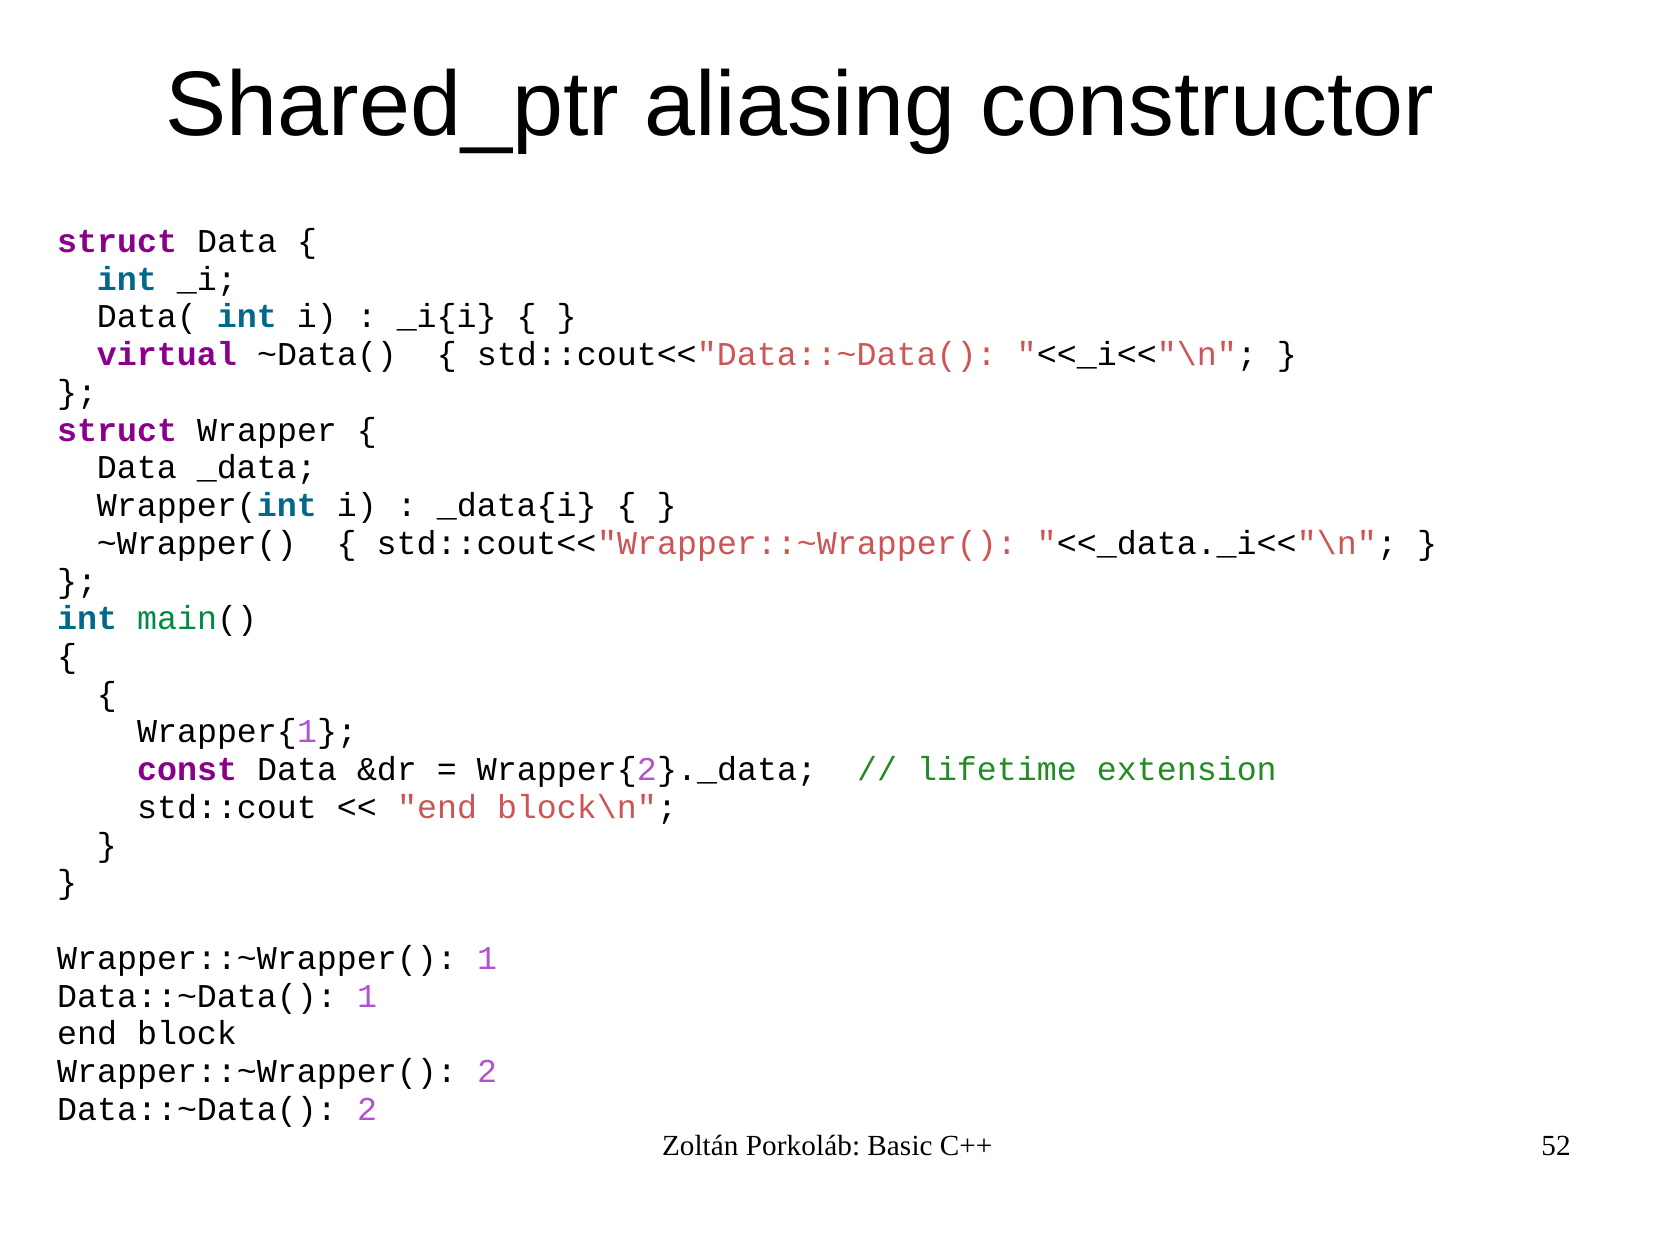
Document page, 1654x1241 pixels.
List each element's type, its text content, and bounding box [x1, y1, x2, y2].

title Shared_ptr aliasing constructor [56, 0, 1546, 208]
text_box struct Data { int _i; Data( int i) : _i{i} { } virtual ~Data() { std::cout<<"Data::~Data(): "<<_i<<"\n"; } }; struct Wrapper { Data _data; Wrapper(int i) : _data{i} { } ~Wrapper() { std::cout<<"Wrapper::~Wrapper(): "<<_data._i<<"\n"; } }; int main() { { Wrapper{1}; const Data &dr = Wrapper{2}._data; // lifetime extension std::cout << "end block\n"; } } Wrapper::~Wrapper(): 1 Data::~Data(): 1 end block Wrapper::~Wrapper(): 2 Data::~Data(): 2 [56, 224, 1621, 1241]
